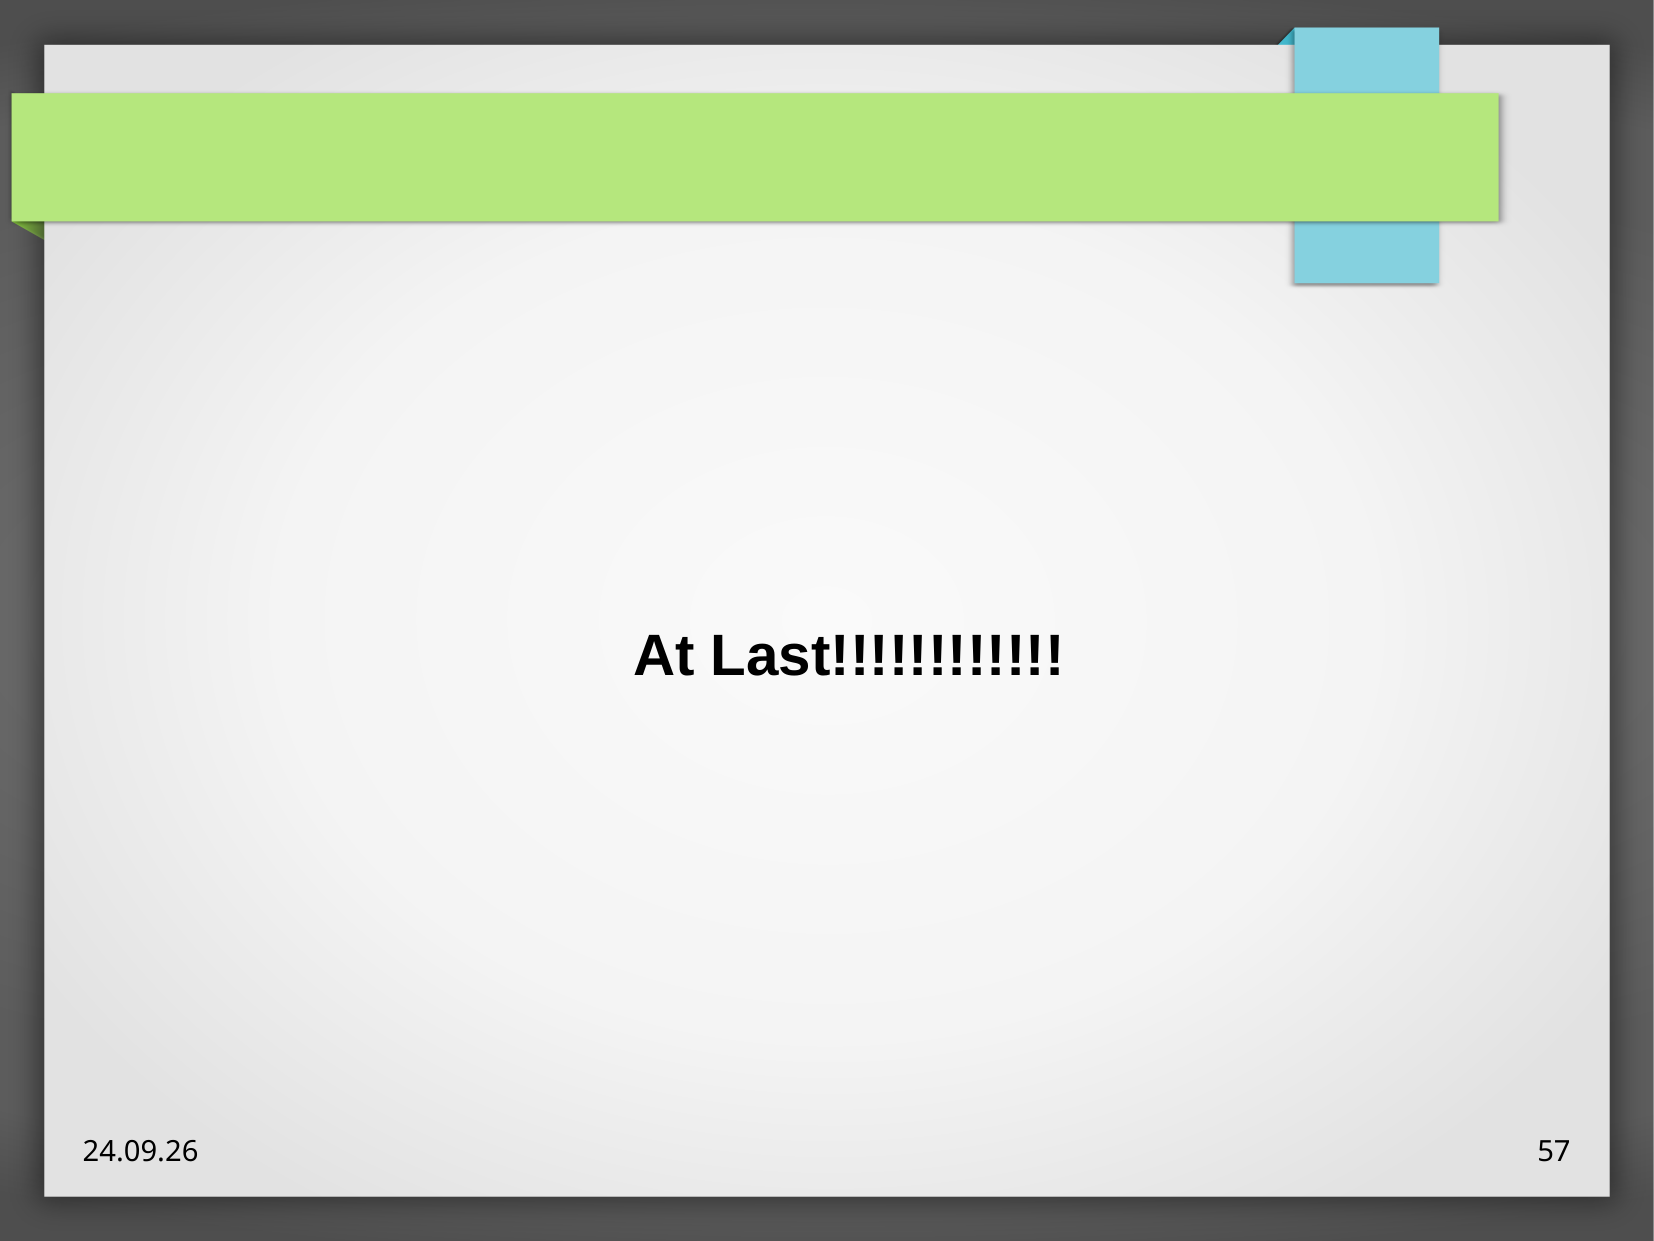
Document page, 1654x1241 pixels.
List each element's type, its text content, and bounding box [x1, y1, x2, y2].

text_box At Last!!!!!!!!!!!! [618, 615, 1081, 696]
picture [0, 0, 1654, 1241]
